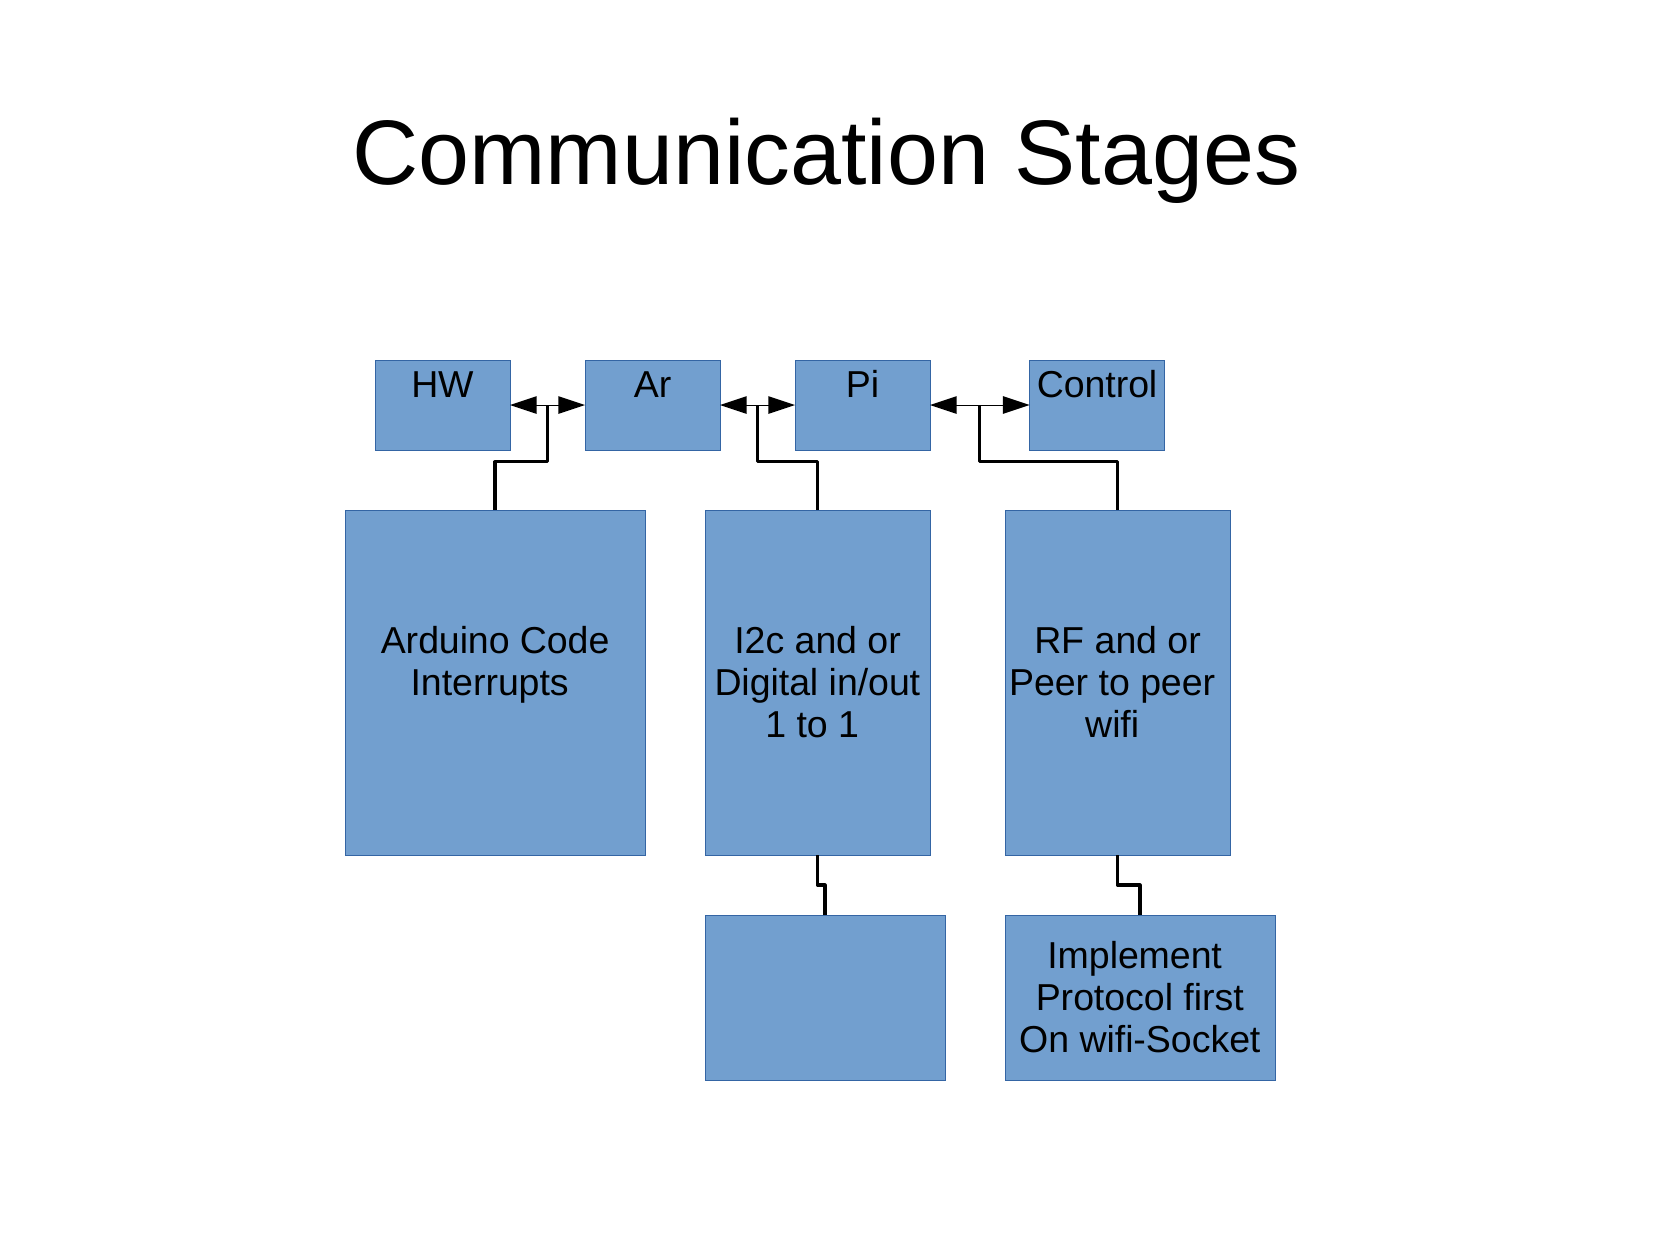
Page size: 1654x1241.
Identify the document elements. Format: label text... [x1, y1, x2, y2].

text_box Ar [585, 360, 721, 451]
text_box I2c and or Digital in/out 1 to 1 [705, 510, 931, 856]
text_box Control [1029, 360, 1165, 451]
text_box Implement Protocol first On wifi-Socket [1005, 915, 1276, 1081]
text_box [705, 915, 946, 1081]
title Communication Stages [82, 49, 1571, 257]
text_box Arduino Code Interrupts [345, 510, 646, 856]
text_box Pi [795, 360, 931, 451]
text_box RF and or Peer to peer wifi [1005, 510, 1231, 856]
text_box HW [375, 360, 511, 451]
